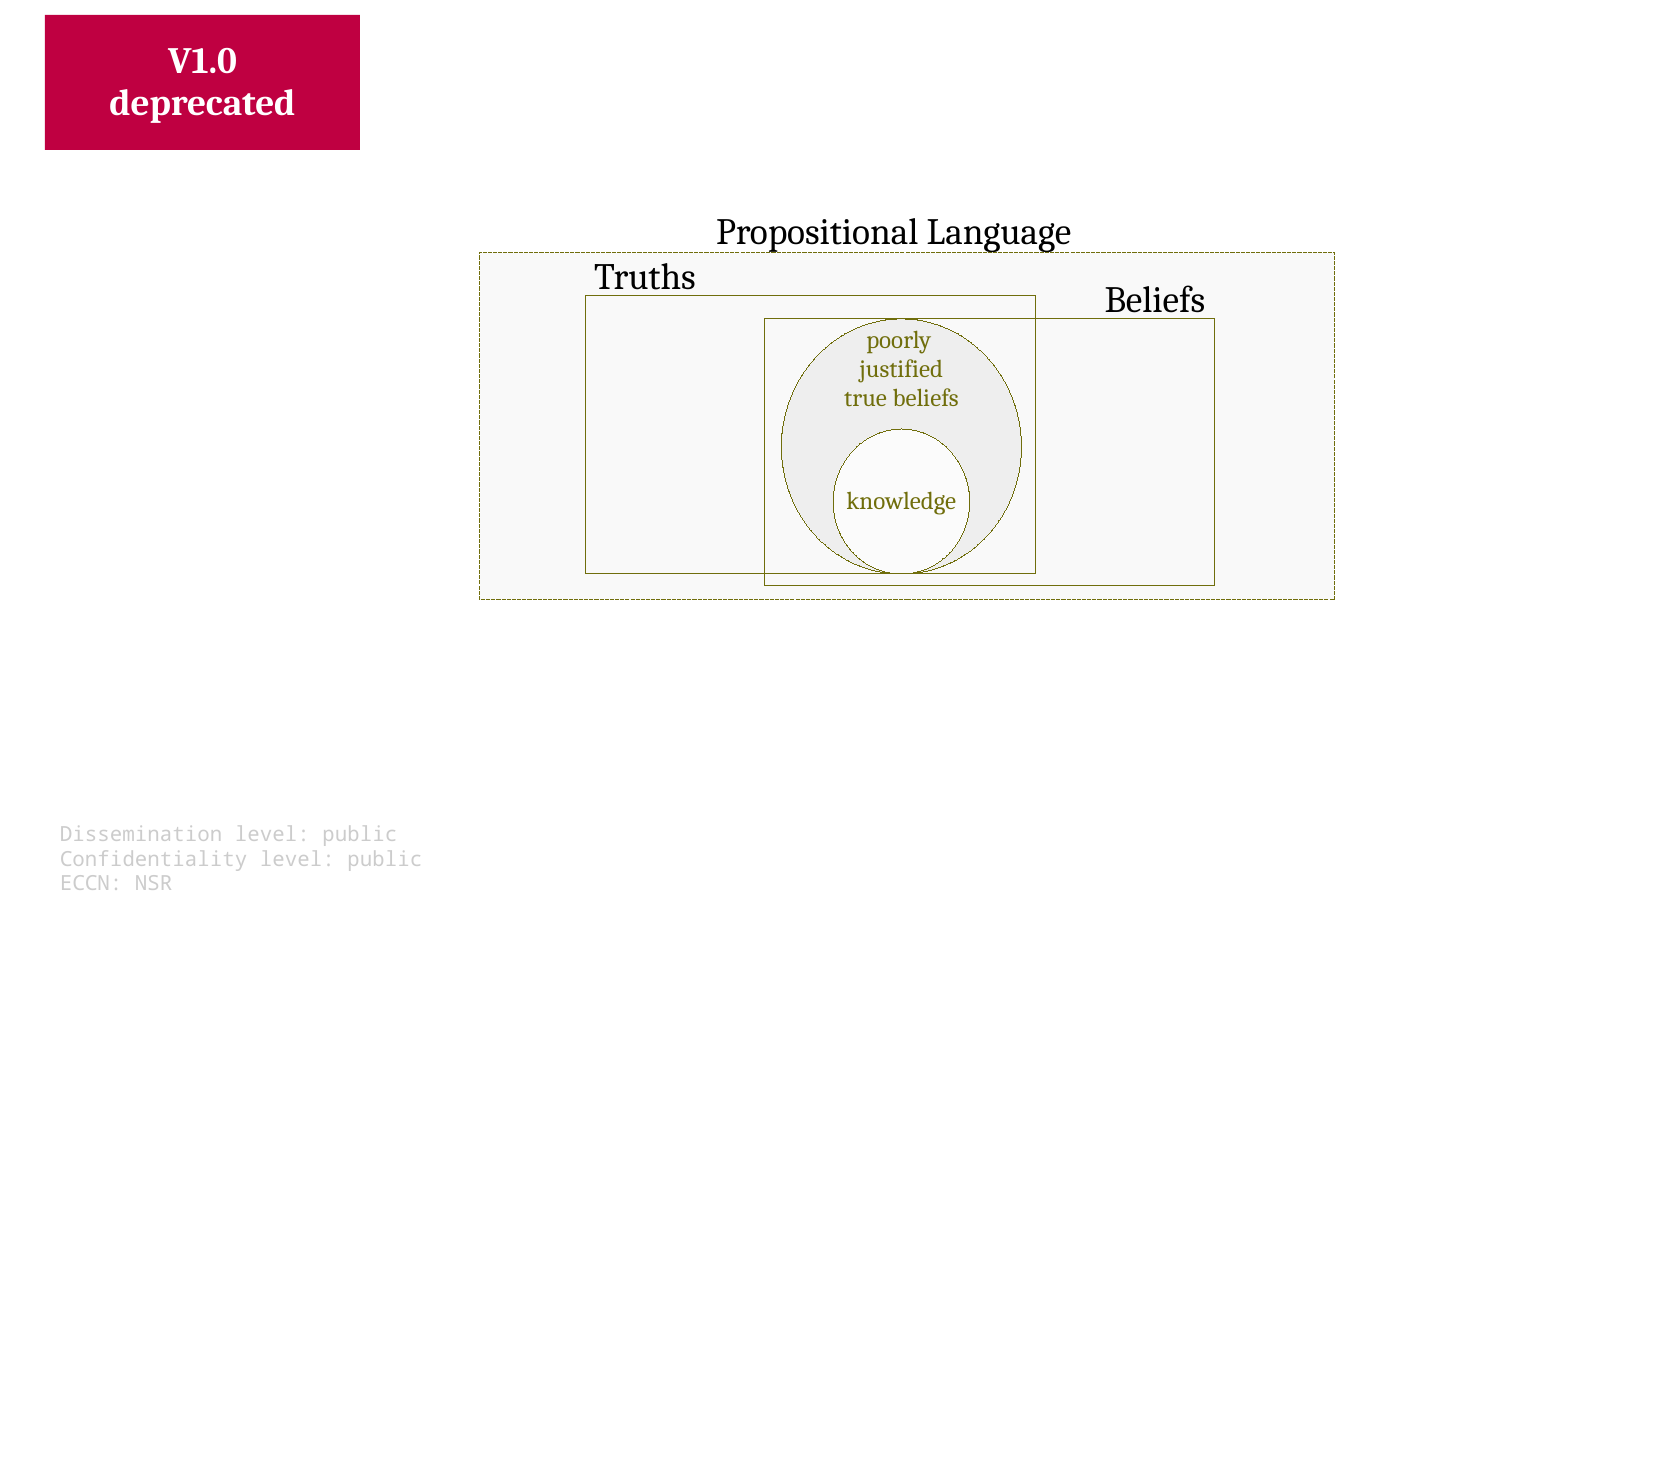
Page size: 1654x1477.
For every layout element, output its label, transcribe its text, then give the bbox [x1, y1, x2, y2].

text_box knowledge [833, 428, 970, 574]
text_box [479, 252, 1335, 600]
text_box poorly justified true beliefs [826, 318, 977, 422]
text_box Beliefs [1080, 271, 1231, 330]
text_box V1.0 deprecated [44, 14, 360, 150]
text_box [765, 319, 1214, 585]
text_box [765, 319, 1035, 573]
text_box Dissemination level: public Confidentiality level: public ECCN: NSR [44, 815, 917, 903]
text_box [586, 296, 1035, 573]
text_box Truths [570, 248, 721, 308]
text_box Propositional Language [701, 203, 1114, 264]
